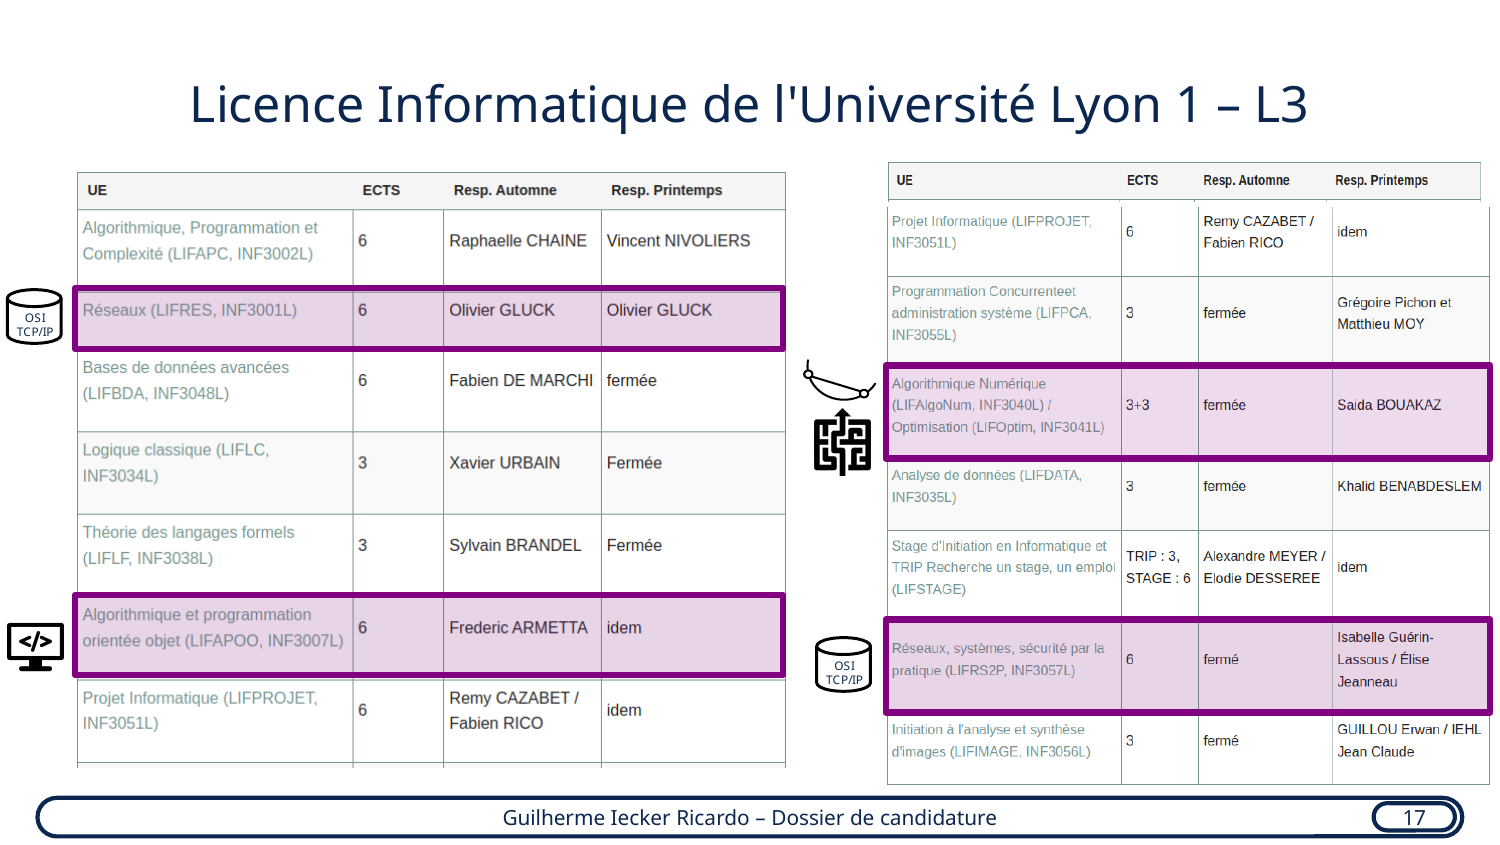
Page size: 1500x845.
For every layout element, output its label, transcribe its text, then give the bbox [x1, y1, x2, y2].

picture [803, 358, 877, 401]
text_box [885, 365, 1491, 459]
picture [5, 288, 64, 357]
picture [885, 159, 1486, 202]
picture [815, 636, 874, 705]
text_box [74, 287, 783, 350]
picture [74, 169, 792, 768]
picture [885, 207, 1491, 365]
text_box [885, 619, 1491, 713]
picture [814, 408, 871, 476]
text_box [74, 594, 783, 676]
text_box Guilherme Iecker Ricardo – Dossier de candidature [37, 797, 1463, 837]
picture [885, 459, 1491, 619]
picture [885, 713, 1491, 787]
title Licence Informatique de l'Université Lyon 1 – L3 [0, 57, 1500, 213]
picture [7, 619, 64, 676]
